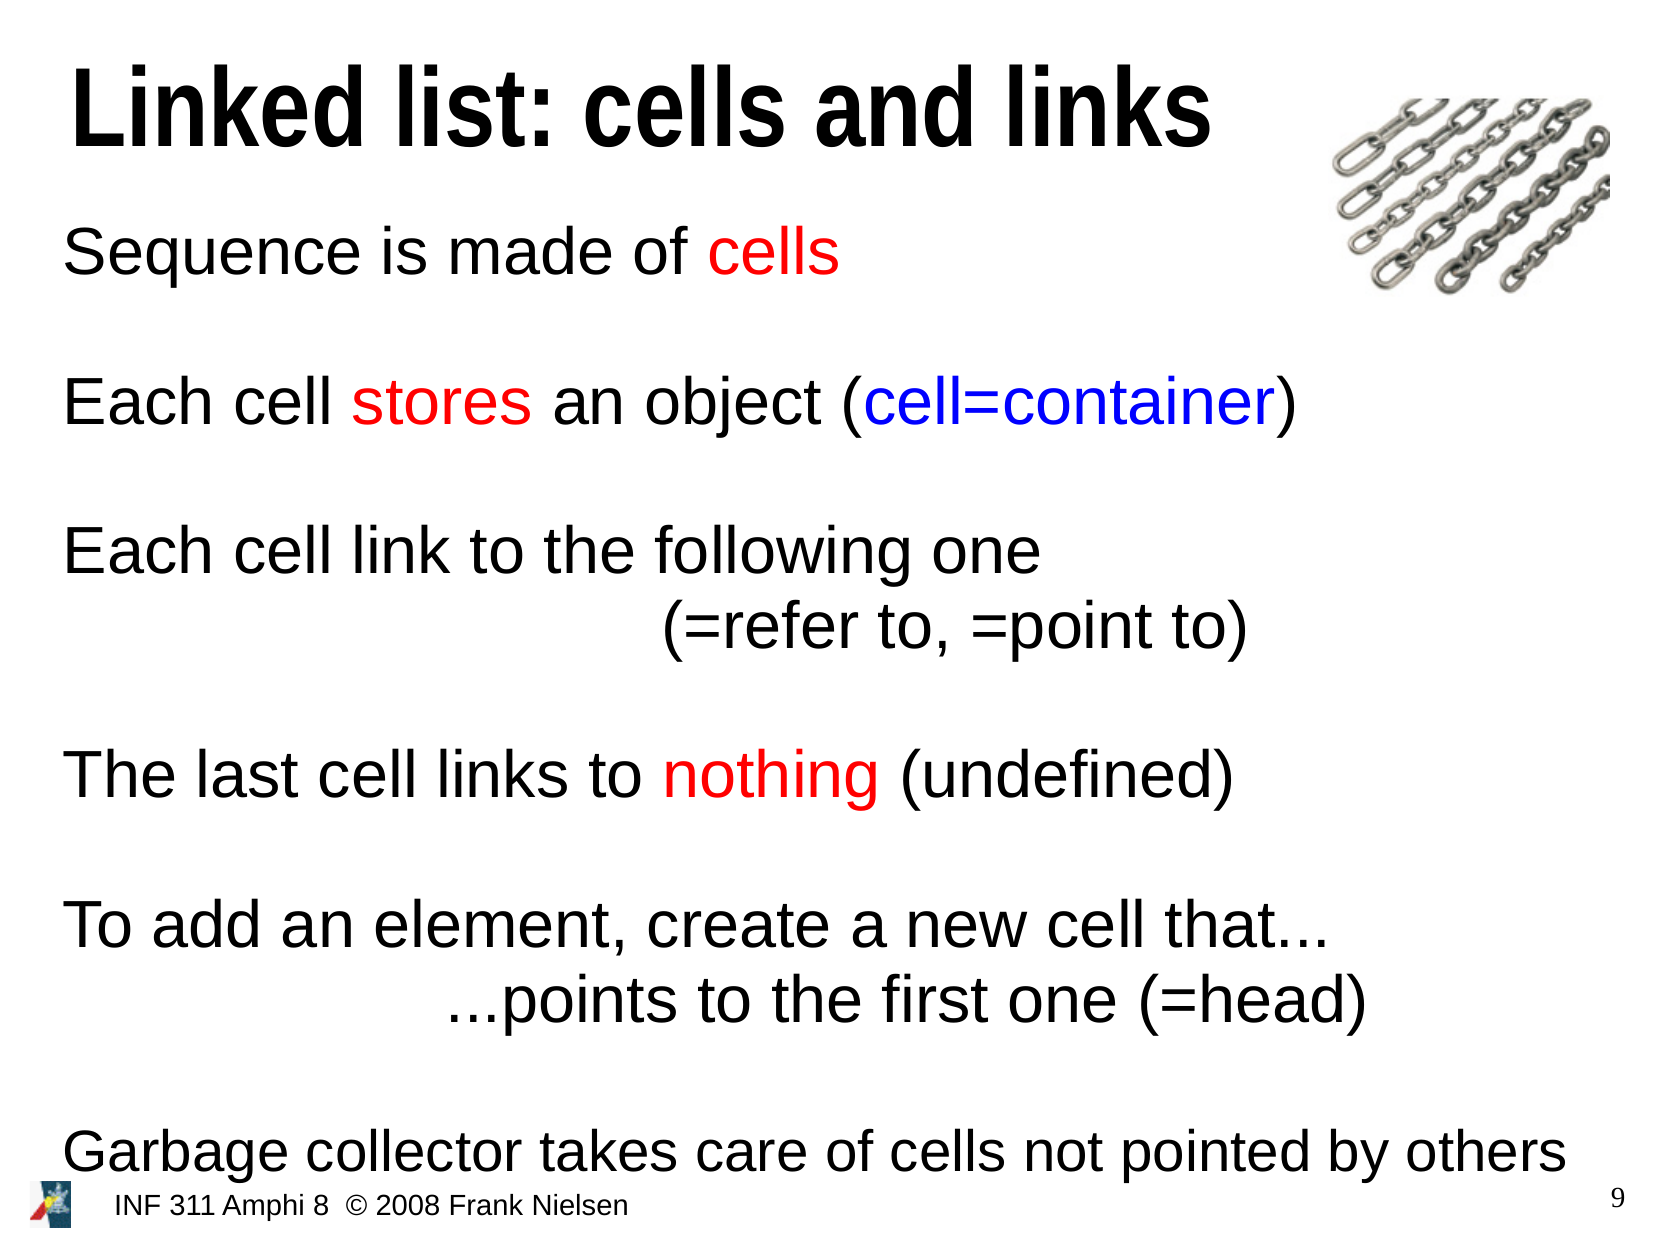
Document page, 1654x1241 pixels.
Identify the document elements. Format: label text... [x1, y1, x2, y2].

picture [29, 1194, 71, 1228]
picture [1328, 58, 1610, 341]
text_box Linked list: cells and links [55, 33, 1229, 178]
text_box Sequence is made of cells Each cell stores an object (cell=container) Each cell link to the following one (=refer to, =point to) The last cell links to nothing (undefined) To add an element, create a new cell that... ...points to the first one (=head) Garbage collector takes care of cells not pointed by others [29, 206, 1610, 1194]
